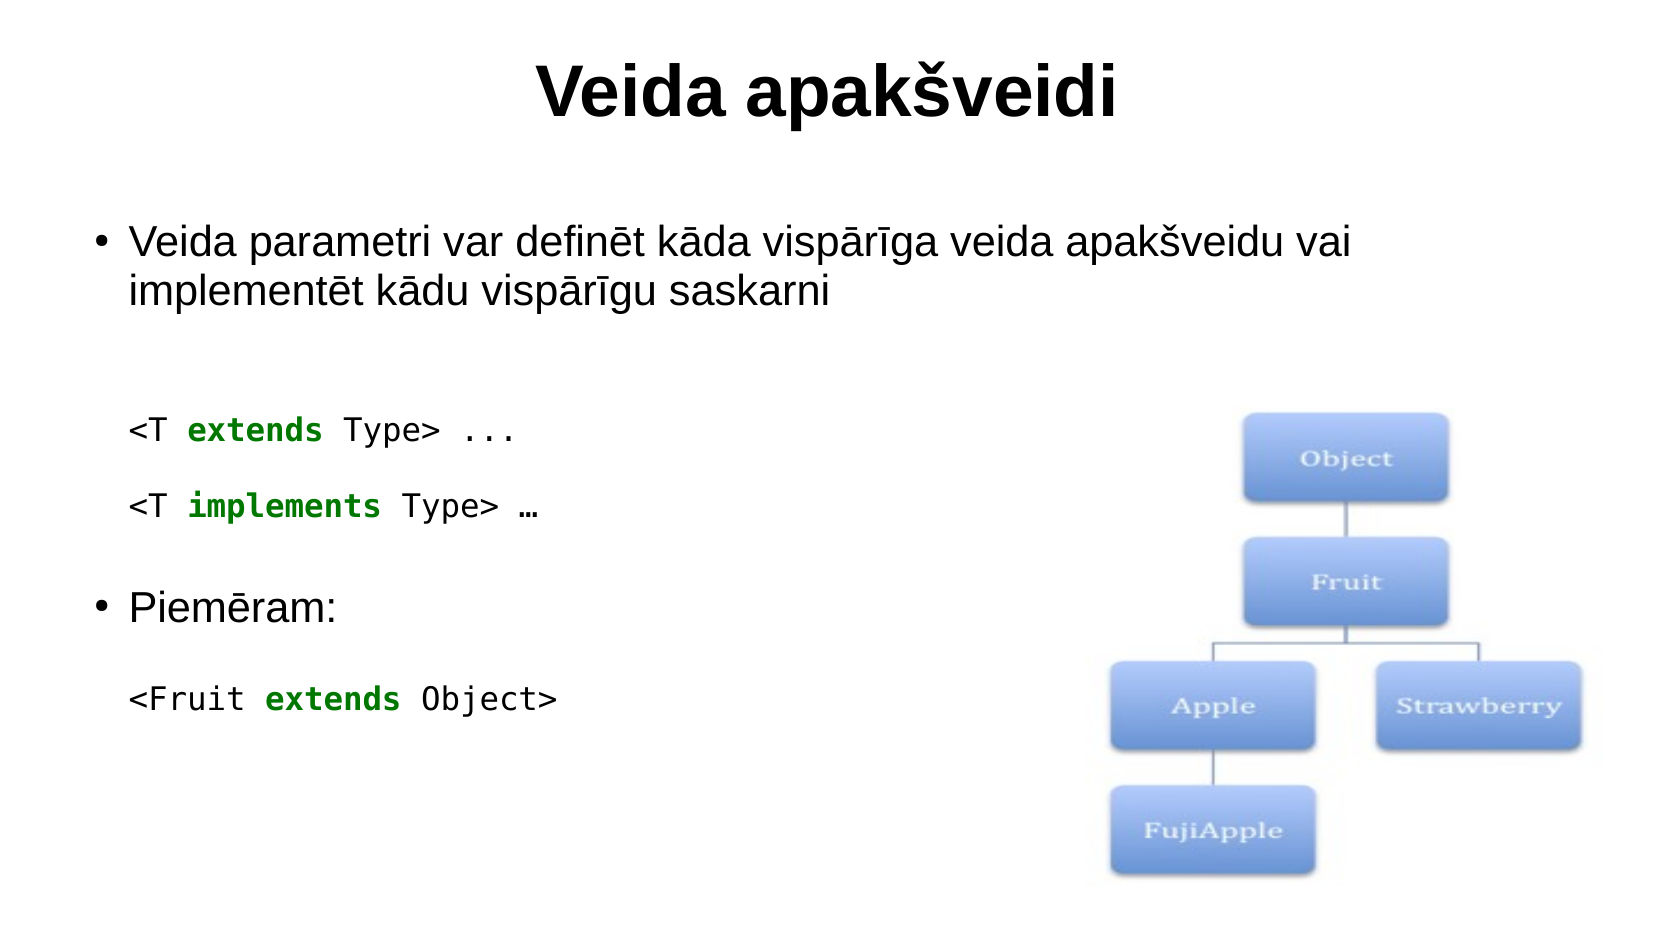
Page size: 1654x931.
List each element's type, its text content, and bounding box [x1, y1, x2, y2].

picture [1086, 407, 1607, 886]
title Veida apakšveidi [82, 37, 1571, 147]
list Veida parametri var definēt kāda vispārīga veida apakšveidu vai implementēt kādu vispārīgu saskarni <T extends Type> ... <T implements Type> … Piemēram: <Fruit extends Object> [82, 217, 1538, 758]
